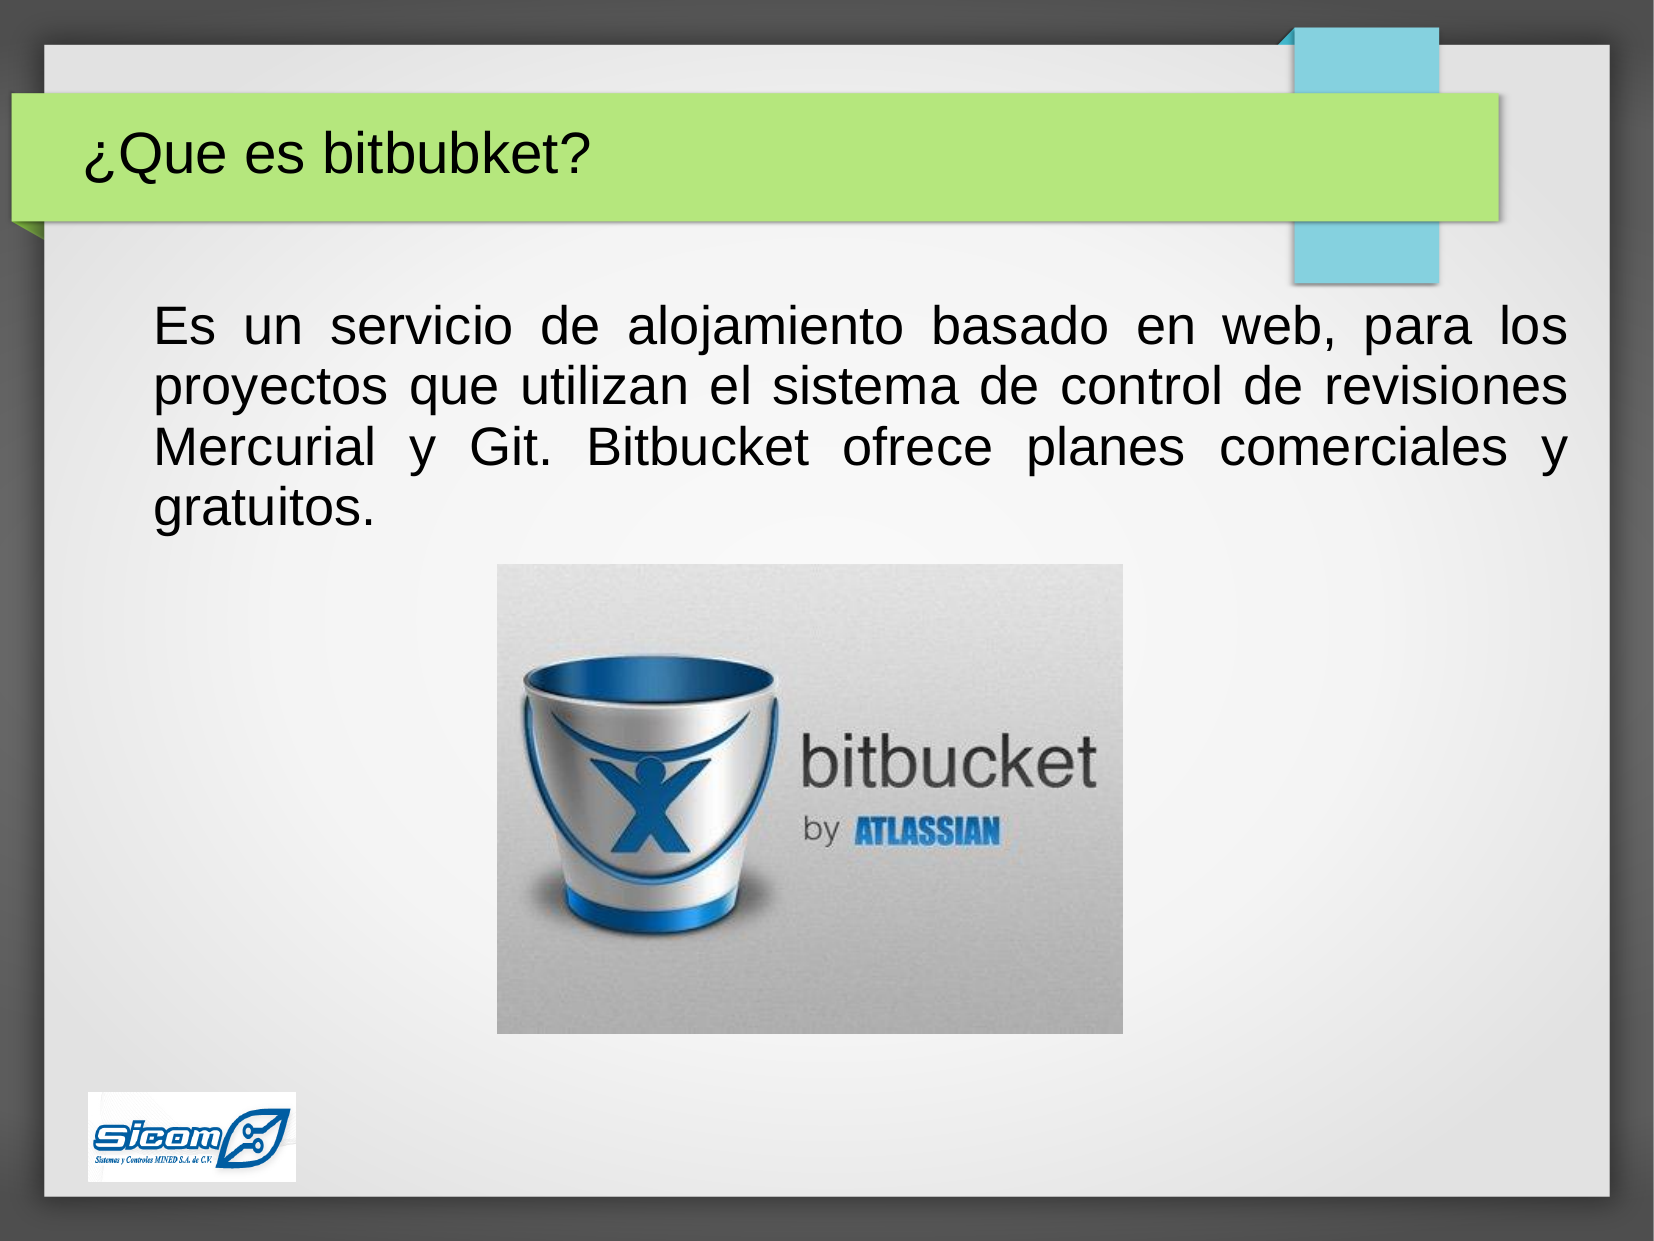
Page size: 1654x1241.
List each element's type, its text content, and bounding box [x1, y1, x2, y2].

list Es un servicio de alojamiento basado en web, para los proyectos que utilizan el sistema de control de revisiones Mercurial y Git. Bitbucket ofrece planes comerciales y gratuitos. [82, 295, 1571, 1015]
picture [0, 0, 1654, 1241]
title ¿Que es bitbubket? [82, 94, 1264, 213]
